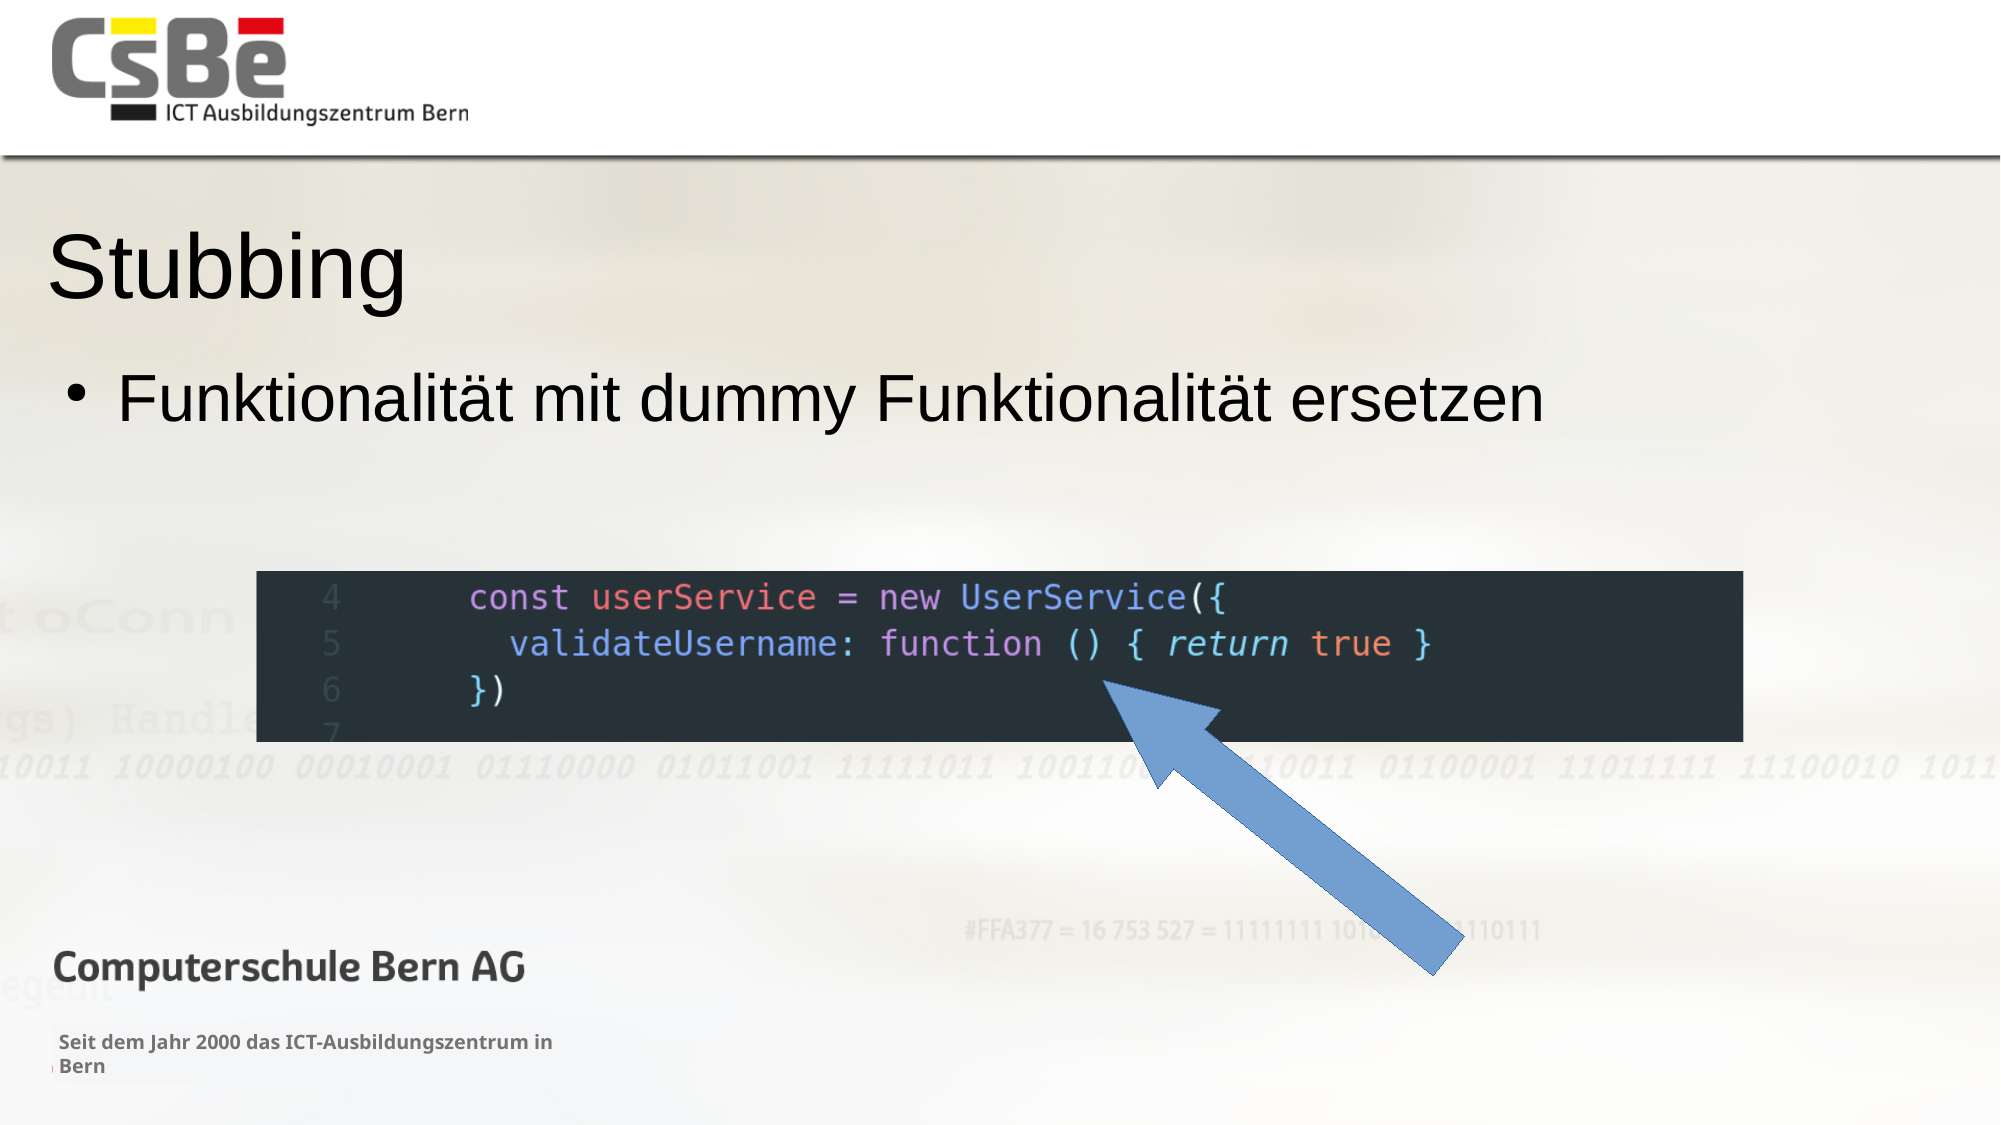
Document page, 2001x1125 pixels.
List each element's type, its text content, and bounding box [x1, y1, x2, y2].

list Stubbing [46, 206, 1920, 355]
text_box [1102, 680, 1465, 976]
list Funktionalität mit dummy Funktionalität ersetzen [46, 355, 1920, 886]
picture [0, 0, 2001, 1125]
